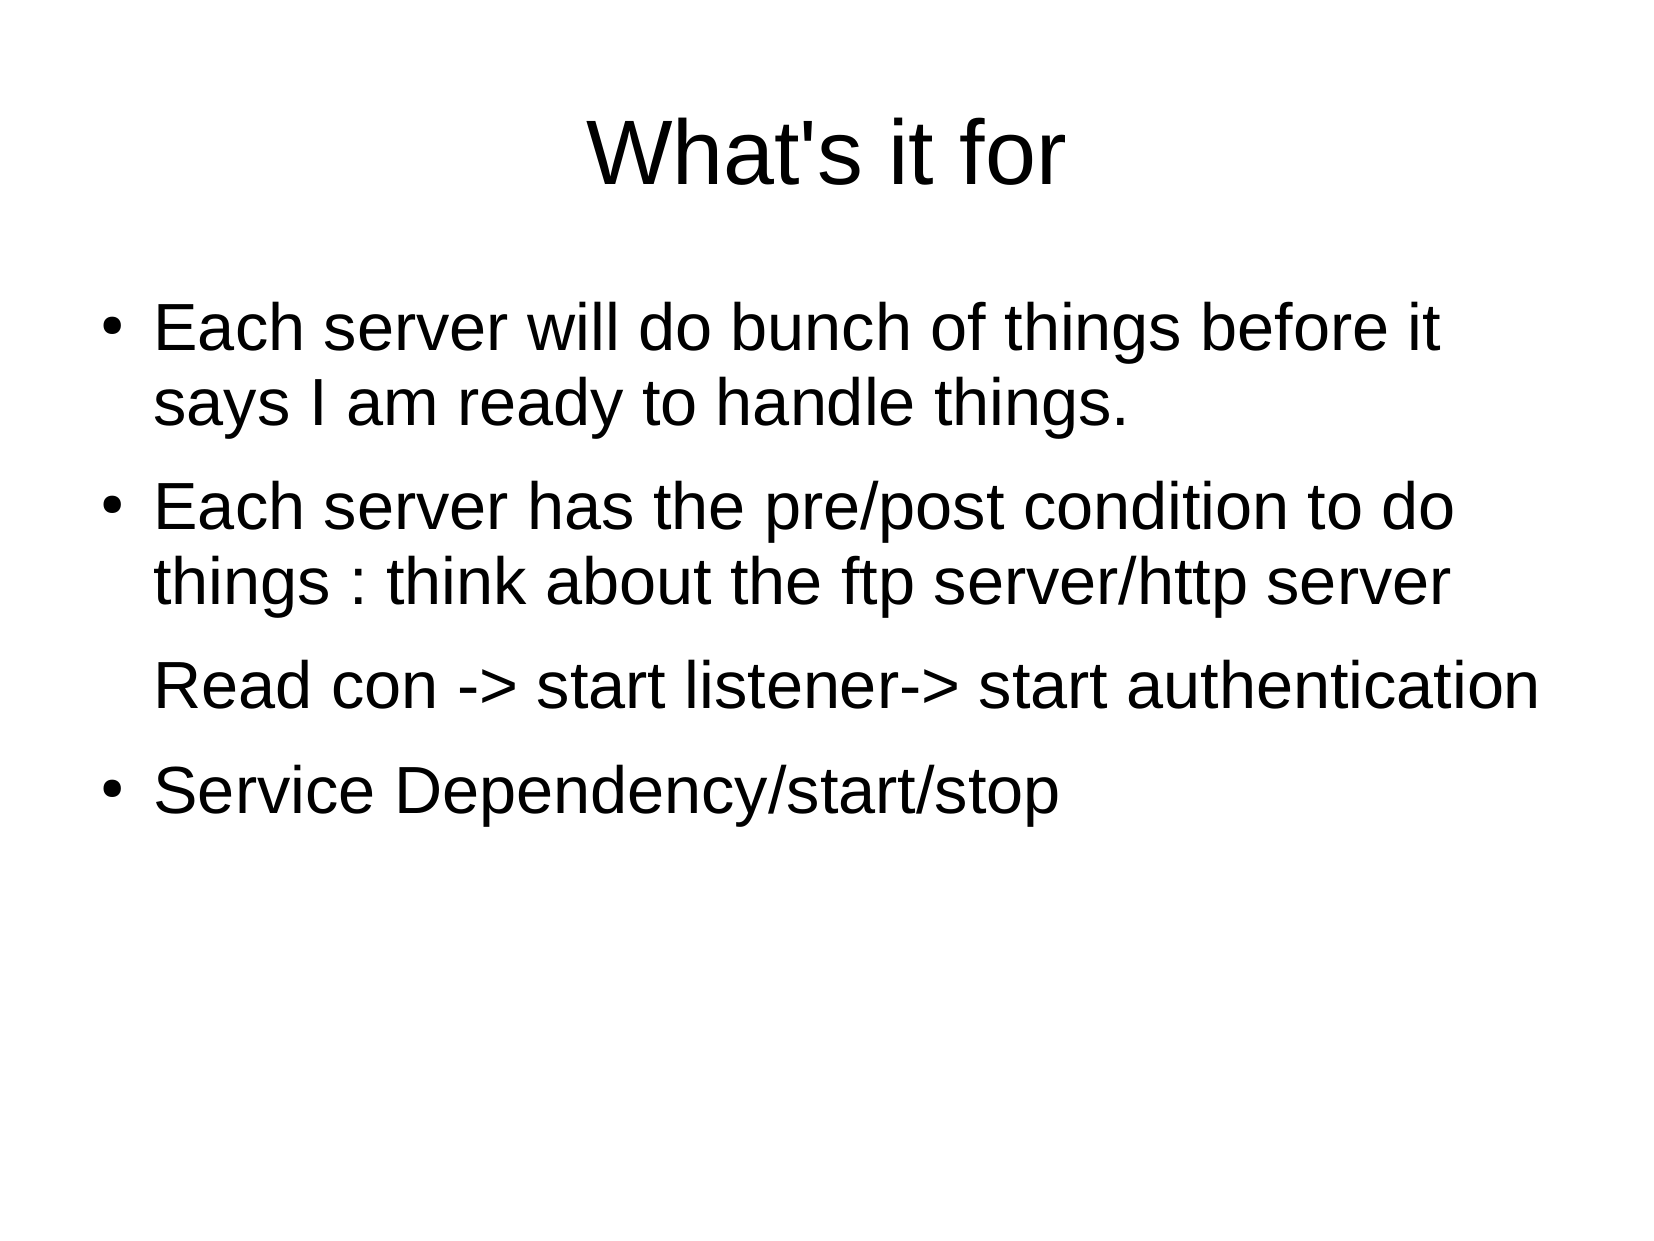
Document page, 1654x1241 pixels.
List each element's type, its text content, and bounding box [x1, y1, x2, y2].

list Each server will do bunch of things before it says I am ready to handle things. Each server has the pre/post condition to do things : think about the ftp server/http server Read con -> start listener-> start authentication Service Dependency/start/stop [82, 290, 1571, 1010]
title What's it for [82, 49, 1571, 257]
